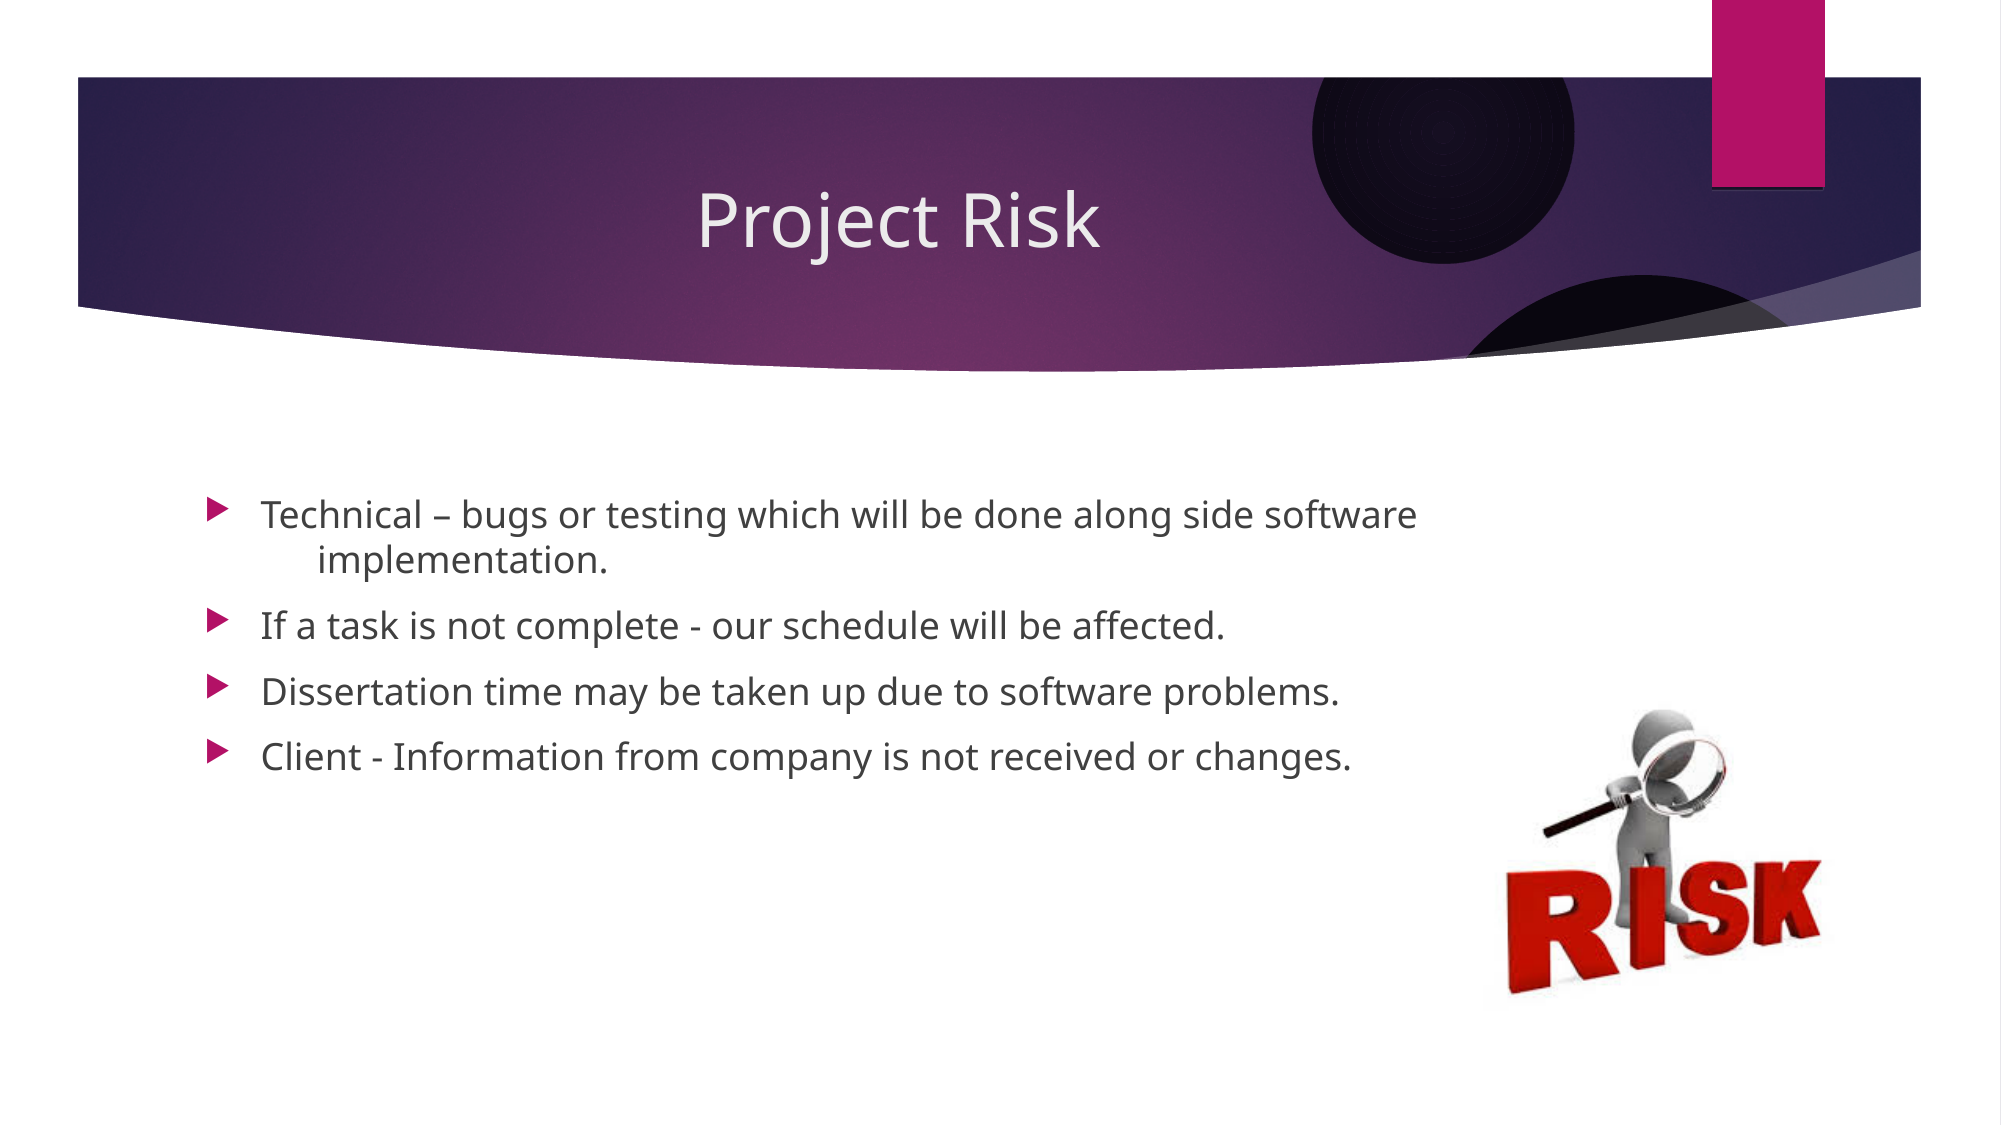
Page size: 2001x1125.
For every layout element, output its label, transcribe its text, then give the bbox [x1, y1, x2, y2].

picture [1483, 685, 1842, 1031]
title Project Risk [189, 159, 1627, 276]
list Technical – bugs or testing which will be done along side software implementation. If a task is not complete - our schedule will be affected. Dissertation time may be taken up due to software problems. Client - Information from company is not received or changes. [189, 483, 1638, 988]
